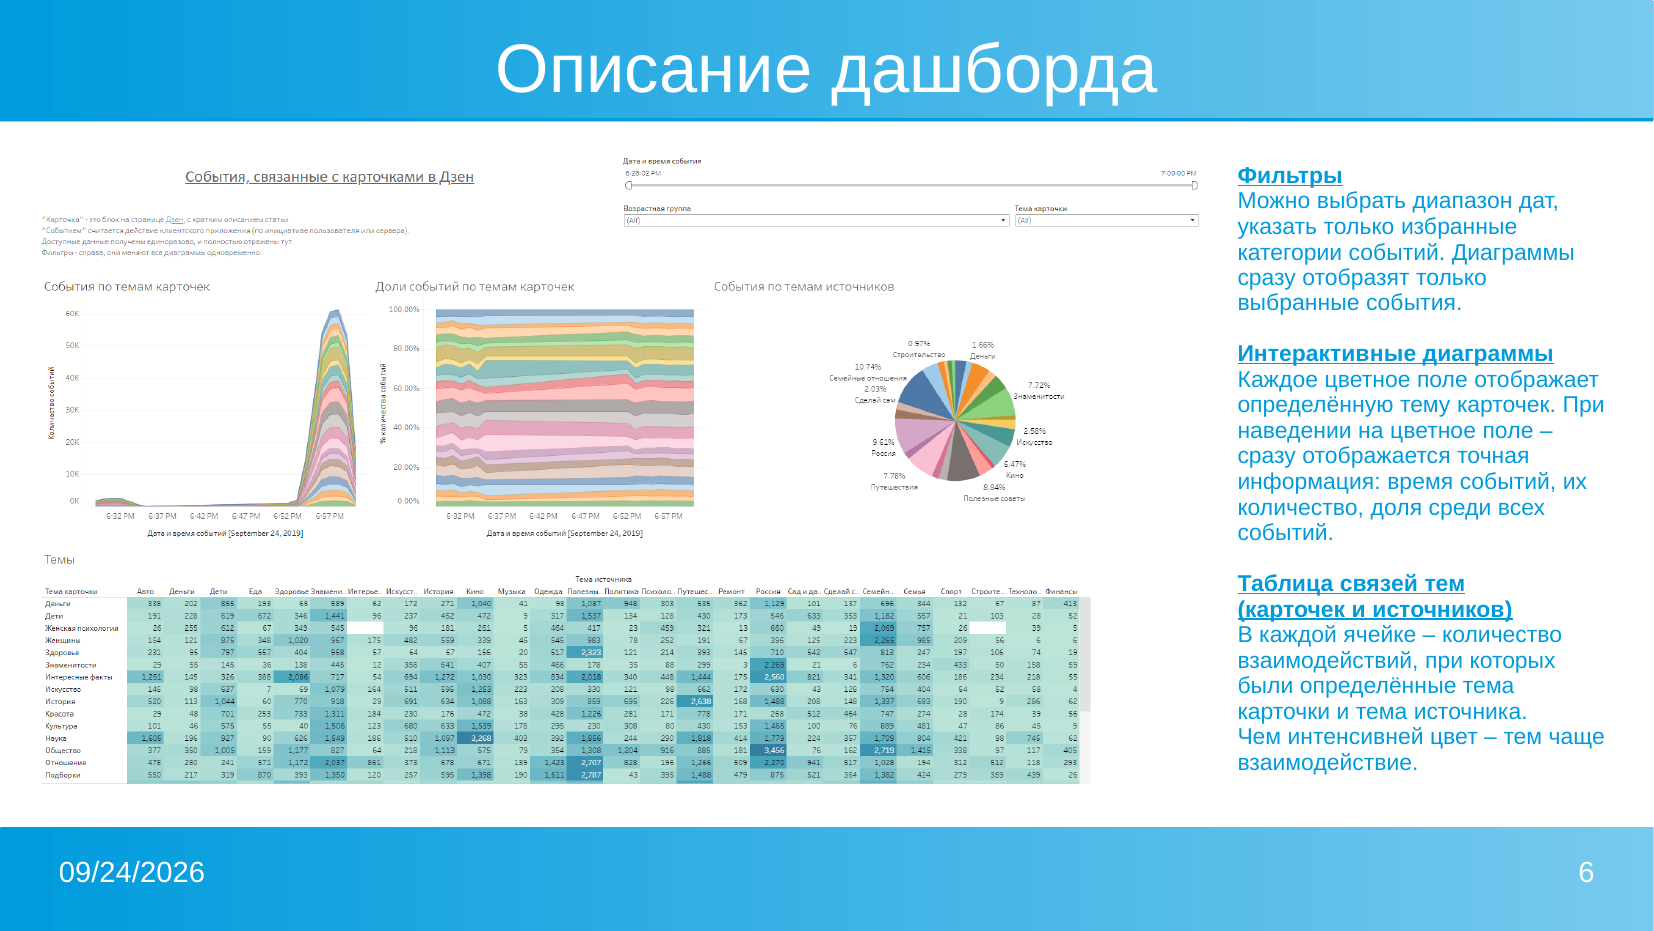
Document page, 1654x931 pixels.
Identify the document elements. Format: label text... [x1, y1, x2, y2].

list Фильтры Можно выбрать диапазон дат, указать только избранные категории событий. Диаграммы сразу отобразят только выбранные события. Интерактивные диаграммы Каждое цветное поле отображает определённую тему карточек. При наведении на цветное поле – сразу отображается точная информация: время событий, их количество, доля среди всех событий. Таблица связей тем (карточек и источников) В каждой ячейке – количество взаимодействий, при которых были определённые тема карточки и тема источника. Чем интенсивней цвет – тем чаще взаимодействие. [1237, 150, 1613, 788]
picture [37, 149, 1205, 787]
title Описание дашборда [59, 29, 1595, 108]
